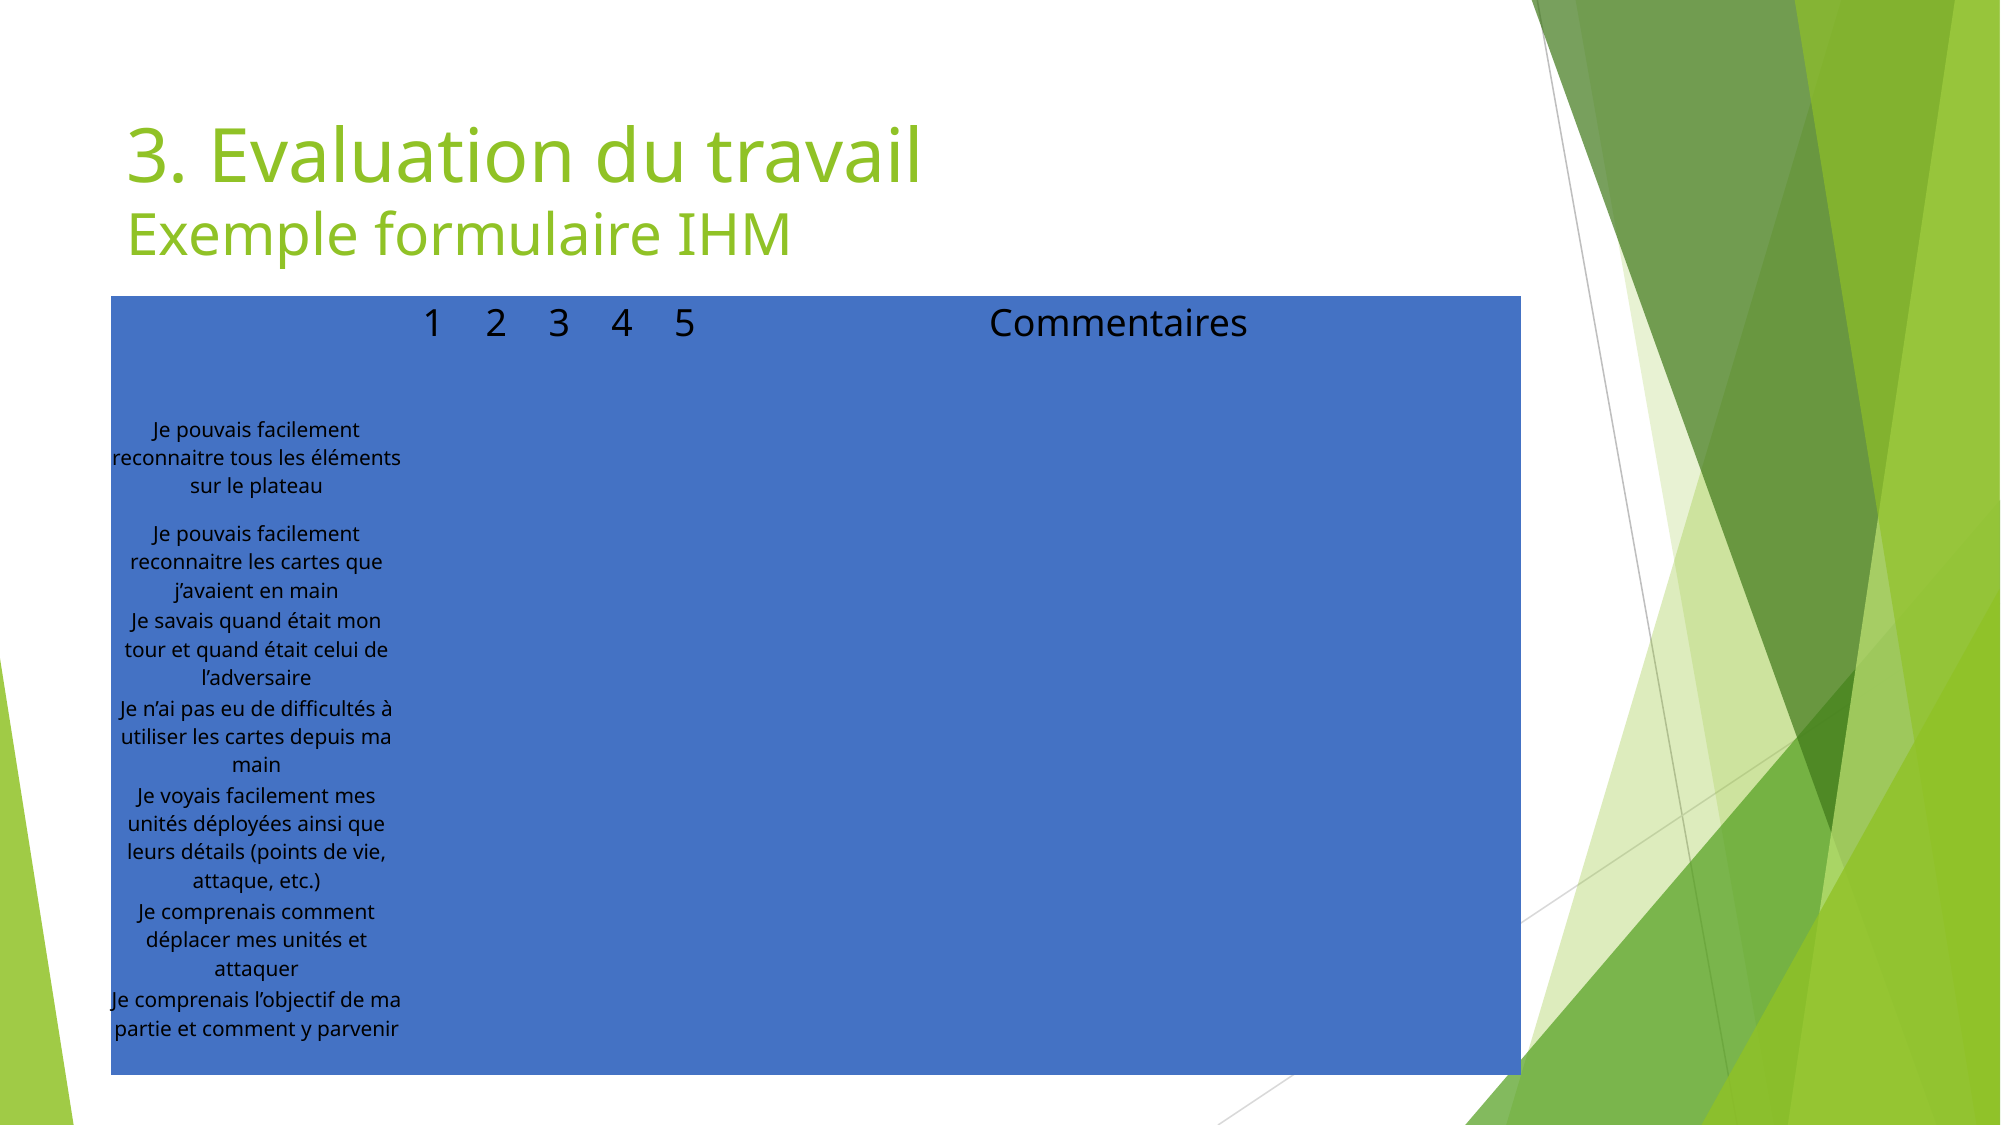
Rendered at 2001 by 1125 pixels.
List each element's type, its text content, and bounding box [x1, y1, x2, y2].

table_header [111, 296, 402, 415]
table_cell [528, 694, 591, 781]
table_cell [465, 607, 528, 694]
table_cell [465, 781, 528, 897]
table_cell [654, 519, 716, 607]
table_cell [716, 694, 1521, 781]
table_cell Je savais quand était mon tour et quand était celui de l’adversaire [111, 607, 402, 694]
table_header Commentaires [716, 296, 1521, 415]
table_cell [591, 897, 654, 986]
table_header 5 [654, 296, 716, 415]
table_cell [465, 694, 528, 781]
table_cell [654, 781, 716, 897]
table_cell [528, 897, 591, 986]
table_cell [654, 986, 716, 1075]
table_cell [591, 415, 654, 519]
table_cell [402, 694, 465, 781]
title 3. Evaluation du travail Exemple formulaire IHM [111, 99, 1522, 317]
table_cell [402, 415, 465, 519]
table_cell [654, 607, 716, 694]
table_cell [402, 986, 465, 1075]
table_header 2 [465, 296, 528, 415]
table_cell Je voyais facilement mes unités déployées ainsi que leurs détails (points de vie, attaque, etc.) [111, 781, 402, 897]
table_cell [465, 519, 528, 607]
table_cell [402, 897, 465, 986]
table_cell [528, 781, 591, 897]
table_cell [654, 897, 716, 986]
table_cell Je pouvais facilement reconnaitre tous les éléments sur le plateau [111, 415, 402, 519]
table_cell [654, 694, 716, 781]
table_cell Je pouvais facilement reconnaitre les cartes que j’avaient en main [111, 519, 402, 607]
table_cell [402, 519, 465, 607]
table_cell Je n’ai pas eu de difficultés à utiliser les cartes depuis ma main [111, 694, 402, 781]
table_cell [528, 607, 591, 694]
table_cell [465, 415, 528, 519]
table_cell [465, 897, 528, 986]
table_header 1 [402, 296, 465, 415]
table_cell [591, 781, 654, 897]
table_cell [465, 986, 528, 1075]
table_cell [402, 781, 465, 897]
table_cell [591, 694, 654, 781]
table_cell [591, 519, 654, 607]
table_cell [716, 415, 1521, 519]
table_cell [716, 781, 1521, 897]
table_cell [716, 897, 1521, 986]
table_header 4 [591, 296, 654, 415]
table_cell [402, 607, 465, 694]
table_cell [591, 986, 654, 1075]
table_cell [591, 607, 654, 694]
table_cell [716, 986, 1521, 1075]
table_cell [528, 519, 591, 607]
table_cell [528, 986, 591, 1075]
table_cell [654, 415, 716, 519]
table_cell Je comprenais l’objectif de ma partie et comment y parvenir [111, 986, 402, 1075]
table_cell [528, 415, 591, 519]
table_header 3 [528, 296, 591, 415]
table_cell [716, 607, 1521, 694]
table_cell [716, 519, 1521, 607]
table_cell Je comprenais comment déplacer mes unités et attaquer [111, 897, 402, 986]
